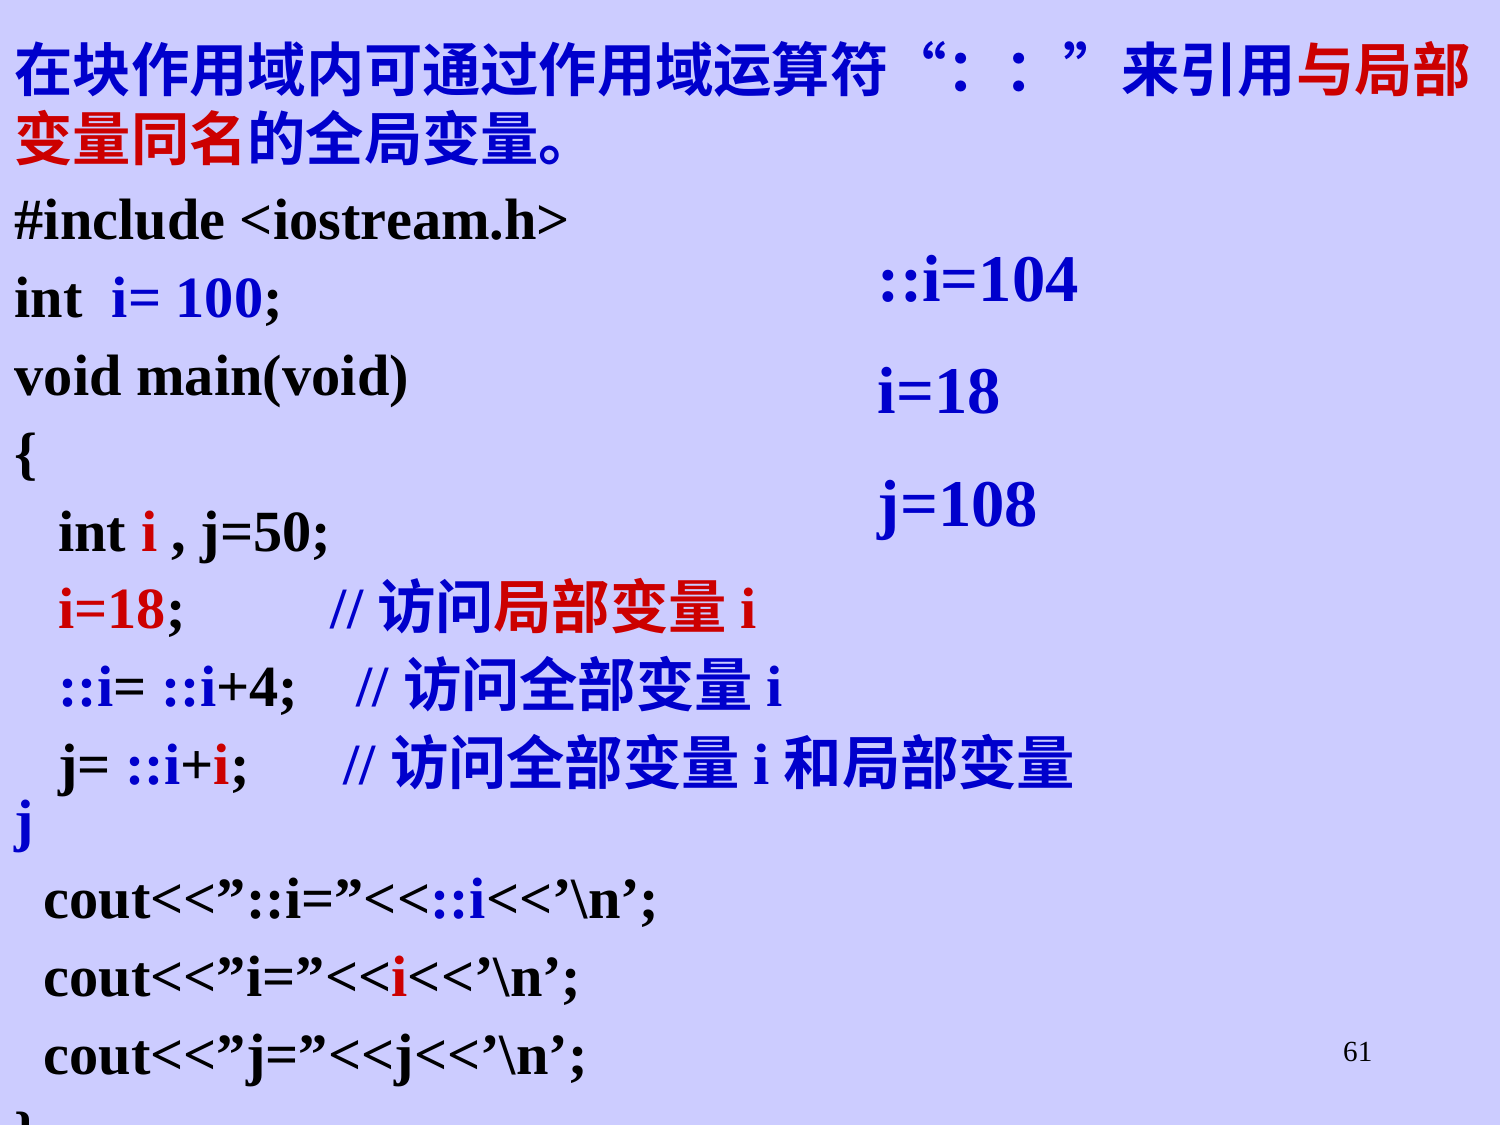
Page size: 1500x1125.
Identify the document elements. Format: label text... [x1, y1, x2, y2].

text_box <编号> [1101, 1025, 1388, 1101]
text_box ::i=104 [874, 224, 1288, 317]
text_box j=108 [874, 450, 1288, 542]
text_box #include <iostream.h> int i= 100; void main(void) { int i , j=50; i=18; //访问局部变量i ::i= ::i+4; //访问全部变量i j= ::i+i; //访问全部变量i和局部变量j cout<<”::i=”<<::i<<’\n’; cout<<”i=”<<i<<’\n’; cout<<”j=”<<j<<’\n’; } [0, 187, 1101, 1125]
text_box i=18 [874, 337, 1288, 430]
text_box 在块作用域内可通过作用域运算符“：：”来引用与局部变量同名的全局变量。 [0, 24, 1500, 181]
